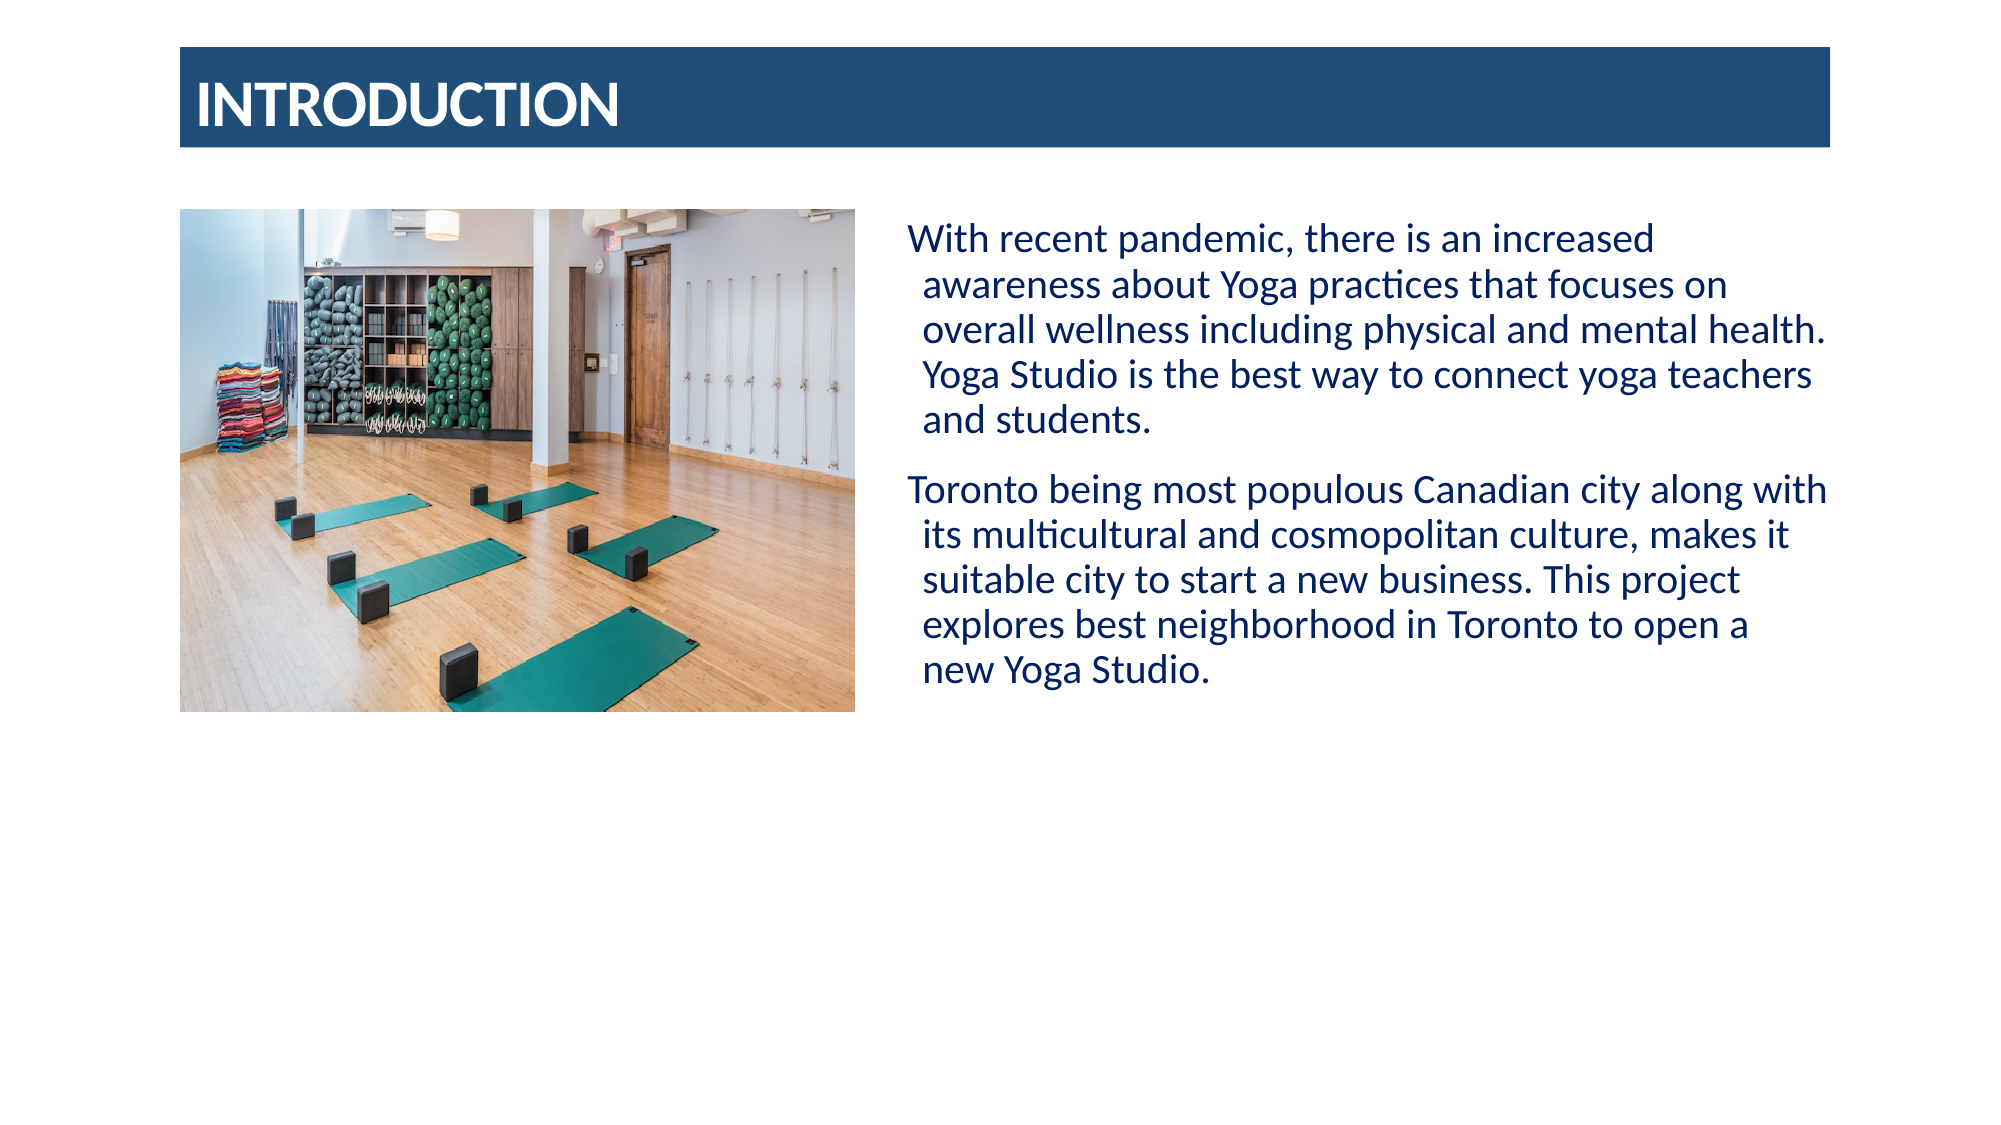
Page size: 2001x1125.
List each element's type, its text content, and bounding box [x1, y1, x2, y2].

list With recent pandemic, there is an increased awareness about Yoga practices that focuses on overall wellness including physical and mental health. Yoga Studio is the best way to connect yoga teachers and students. Toronto being most populous Canadian city along with its multicultural and cosmopolitan culture, makes it suitable city to start a new business. This project explores best neighborhood in Toronto to open a new Yoga Studio. [892, 209, 1831, 963]
title INTRODUCTION [180, 47, 1831, 148]
picture [180, 209, 855, 712]
